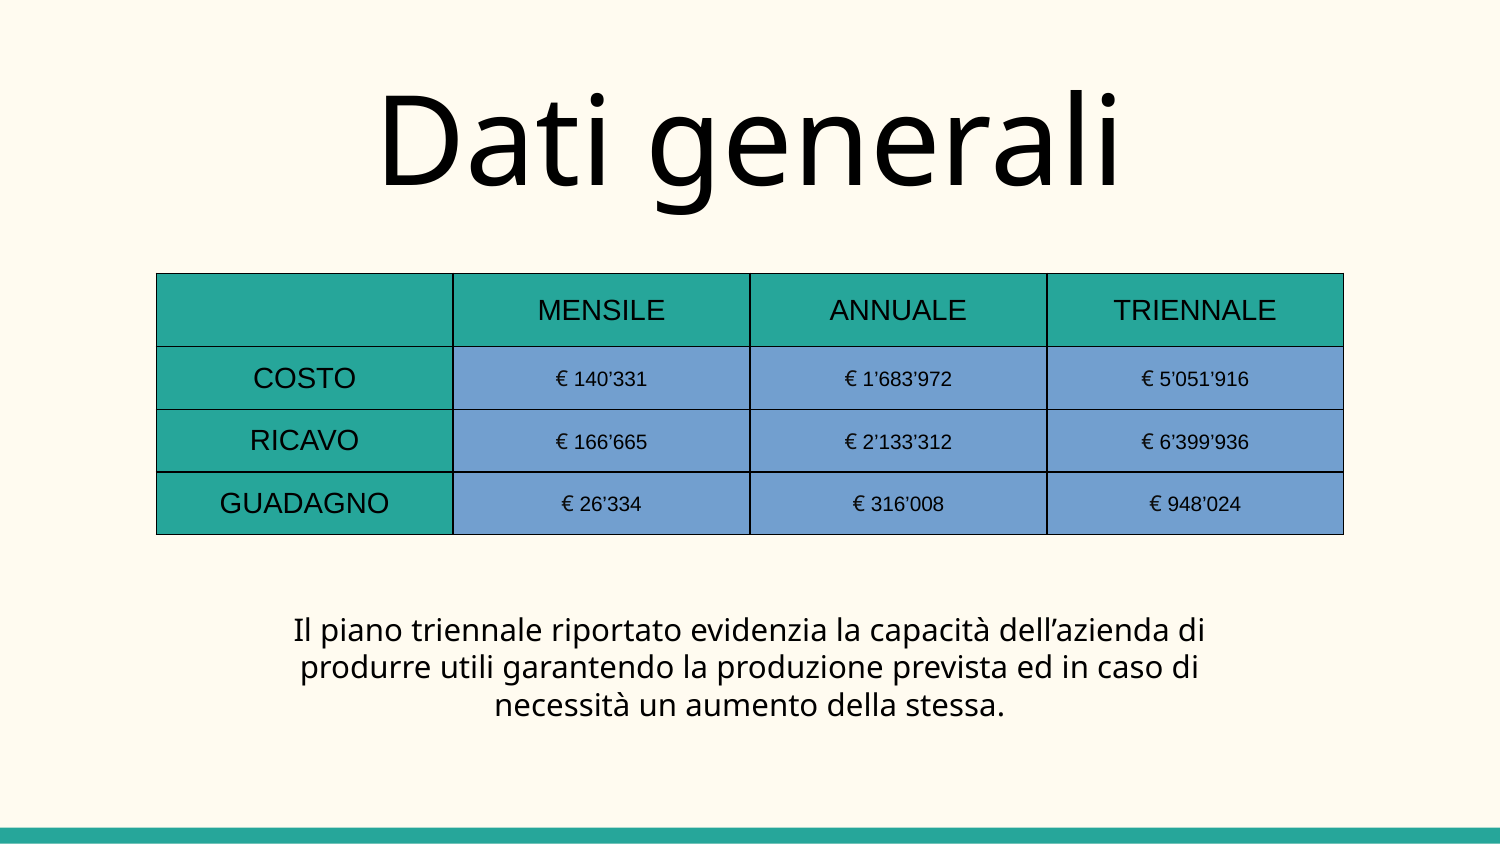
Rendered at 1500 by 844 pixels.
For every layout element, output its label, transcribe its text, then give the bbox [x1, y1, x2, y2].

table_cell € 2’133’312 [751, 410, 1046, 471]
table_cell € 948’024 [1048, 473, 1343, 534]
table_cell € 316’008 [751, 473, 1046, 531]
table_header TRIENNALE [1048, 274, 1343, 346]
table_cell COSTO [157, 347, 452, 409]
table_header ANNUALE [751, 274, 1046, 346]
table_cell € 5’051’916 [1048, 347, 1343, 409]
table_cell GUADAGNO [157, 473, 452, 534]
table_header [157, 274, 452, 346]
table_cell € 166’665 [454, 410, 749, 471]
table_cell € 6’399’936 [1048, 410, 1343, 471]
text_box Il piano triennale riportato evidenzia la capacità dell’azienda di produrre utili garantendo la produzione prevista ed in caso di necessità un aumento della stessa. [243, 531, 1257, 801]
table_cell RICAVO [157, 410, 452, 471]
table_cell € 26’334 [454, 473, 749, 531]
text_box Dati generali [96, 44, 1404, 226]
table_header MENSILE [454, 274, 749, 346]
table_cell € 140’331 [454, 347, 749, 409]
table_cell € 1’683’972 [751, 347, 1046, 409]
